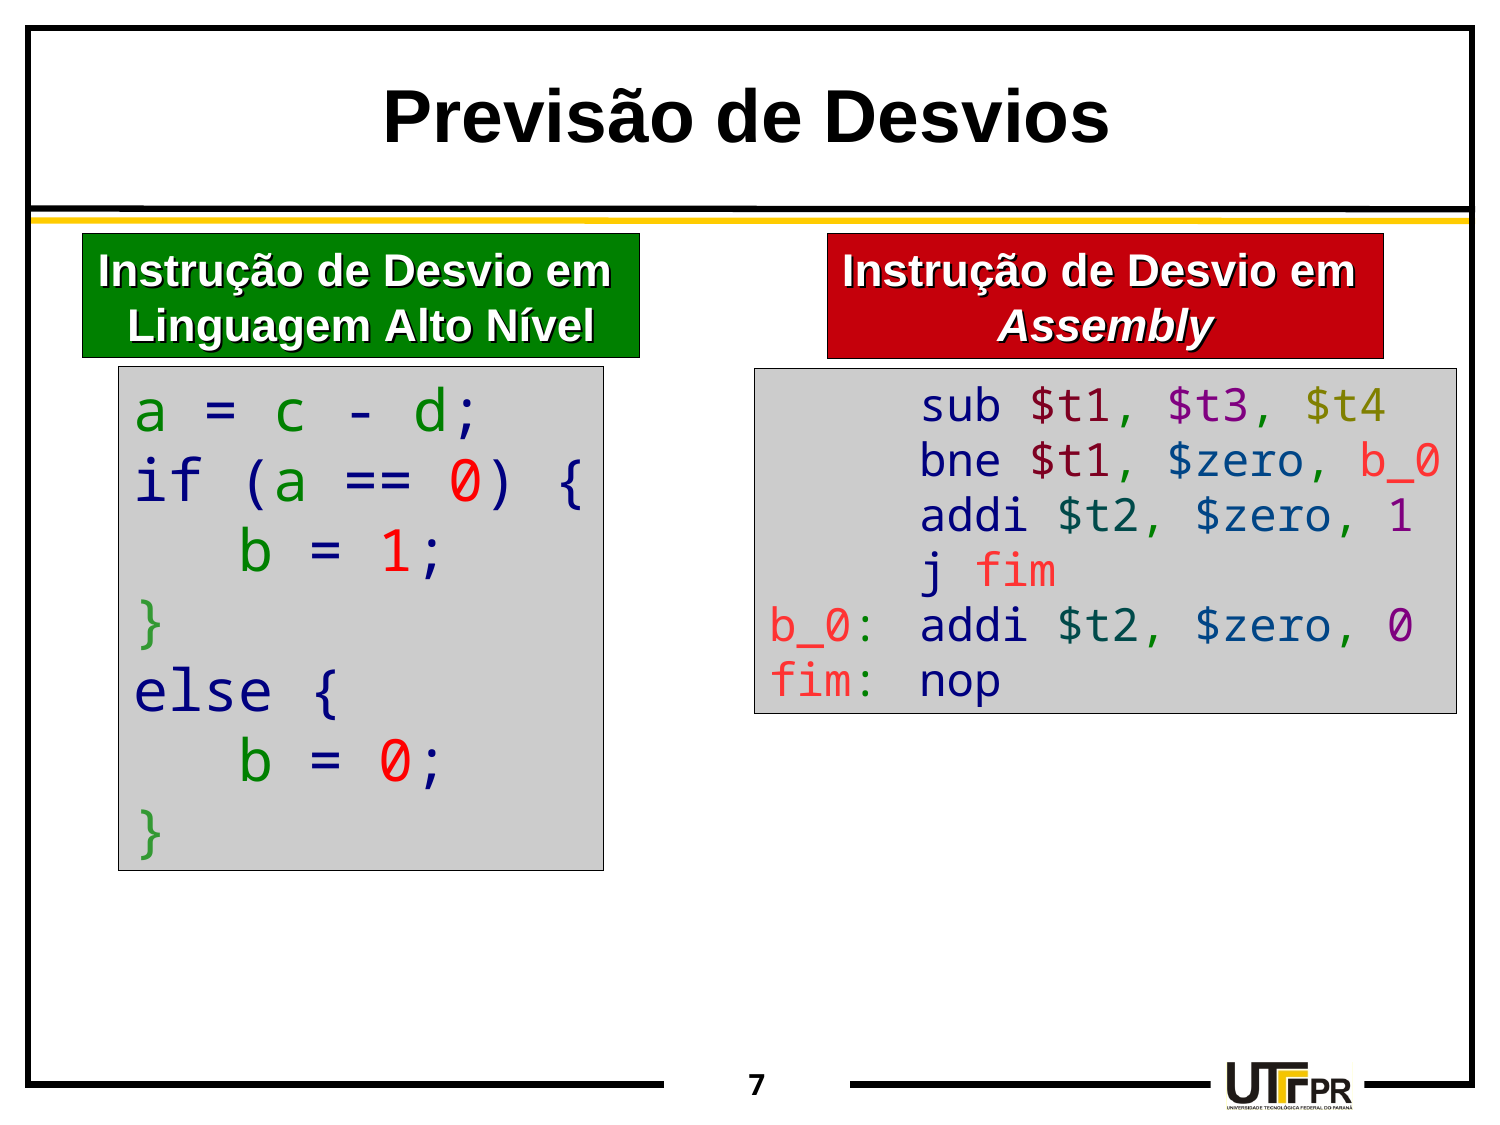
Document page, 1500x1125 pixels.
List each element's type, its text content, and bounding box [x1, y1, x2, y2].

title Previsão de Desvios [23, 35, 1471, 201]
picture [1226, 1062, 1353, 1110]
text_box a = c - d; if (a == 0) { b = 1; } else { b = 0; } [118, 366, 604, 871]
text_box sub $t1, $t3, $t4 bne $t1, $zero, b_0 addi $t2, $zero, 1 j fim b_0: addi $t2, $zero, 0 fim: nop [754, 368, 1457, 714]
text_box Instrução de Desvio em Assembly [827, 233, 1384, 359]
text_box Instrução de Desvio em Linguagem Alto Nível [82, 233, 640, 358]
